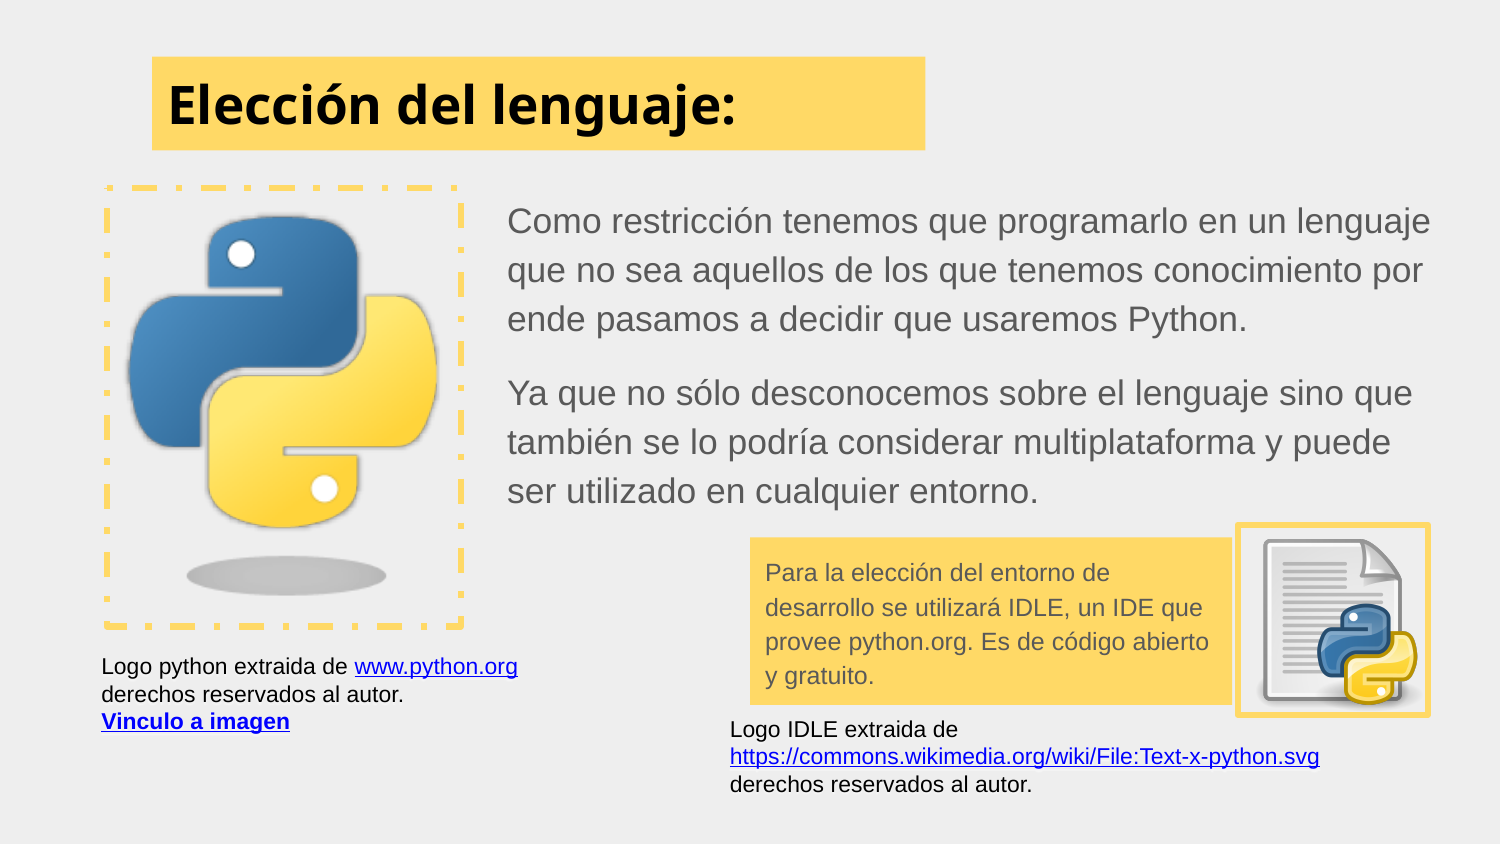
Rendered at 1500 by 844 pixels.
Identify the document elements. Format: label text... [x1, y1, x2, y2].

text_box Elección del lenguaje: [152, 56, 926, 151]
text_box Logo python extraida de www.python.org derechos reservados al autor. Vinculo a imagen [86, 636, 538, 750]
text_box Logo IDLE extraida de https://commons.wikimedia.org/wiki/File:Text-x-python.svg derechos reservados al autor. [714, 699, 1396, 812]
picture [109, 191, 458, 624]
picture [1240, 527, 1425, 712]
text_box Para la elección del entorno de desarrollo se utilizará IDLE, un IDE que provee python.org. Es de código abierto y gratuito. [750, 537, 1233, 699]
text_box Como restricción tenemos que programarlo en un lenguaje que no sea aquellos de los que tenemos conocimiento por ende pasamos a decidir que usaremos Python. Ya que no sólo desconocemos sobre el lenguaje sino que también se lo podría considerar multiplataforma y puede ser utilizado en cualquier entorno. [492, 176, 1454, 737]
